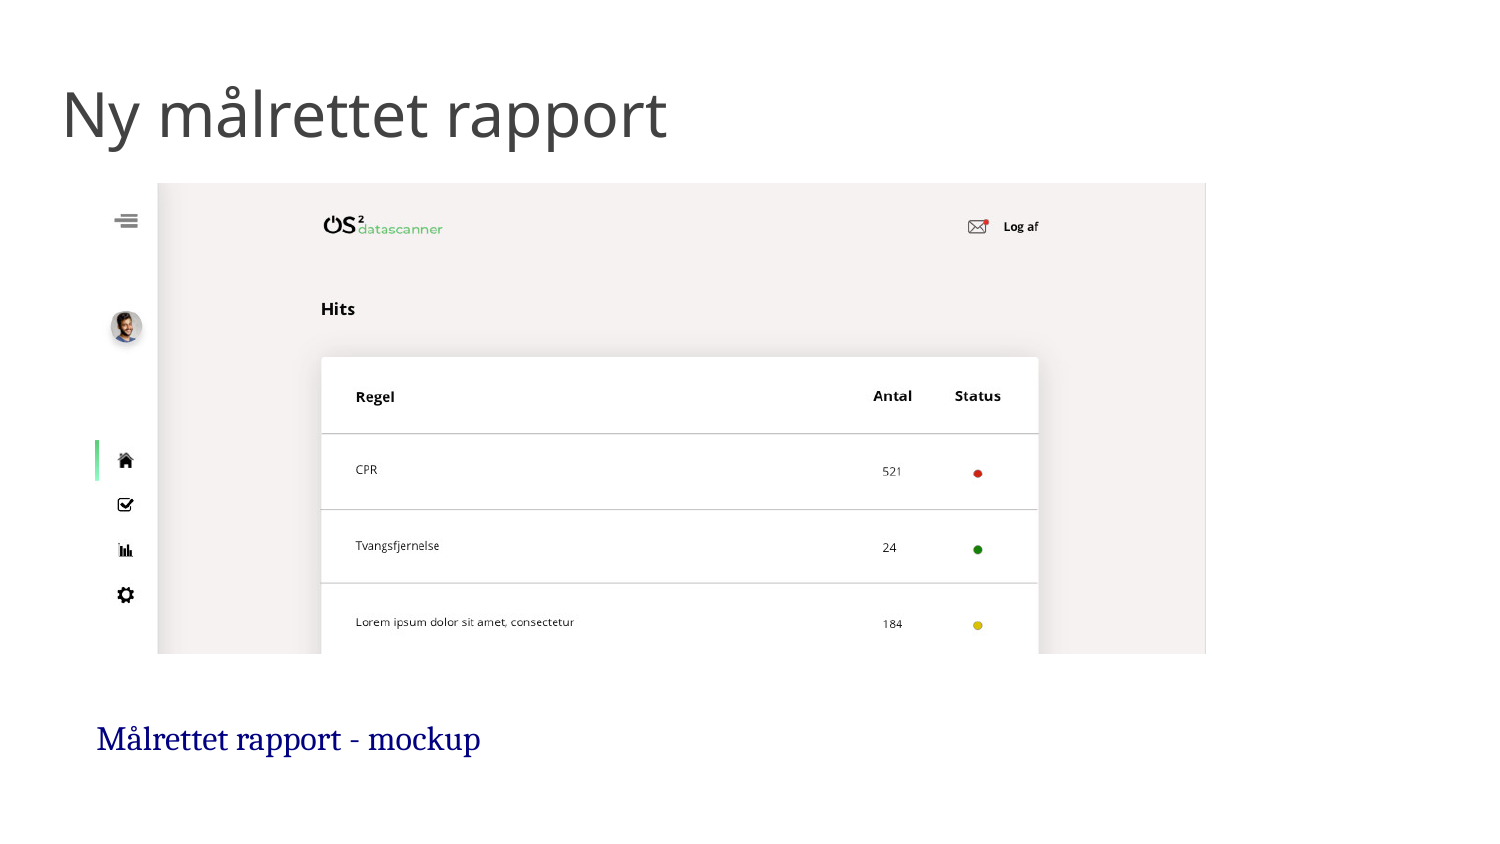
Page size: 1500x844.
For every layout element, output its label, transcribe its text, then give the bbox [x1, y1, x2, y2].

text_box Målrettet rapport - mockup [81, 712, 576, 776]
picture [95, 183, 1206, 654]
title Ny målrettet rapport [46, 55, 1315, 165]
